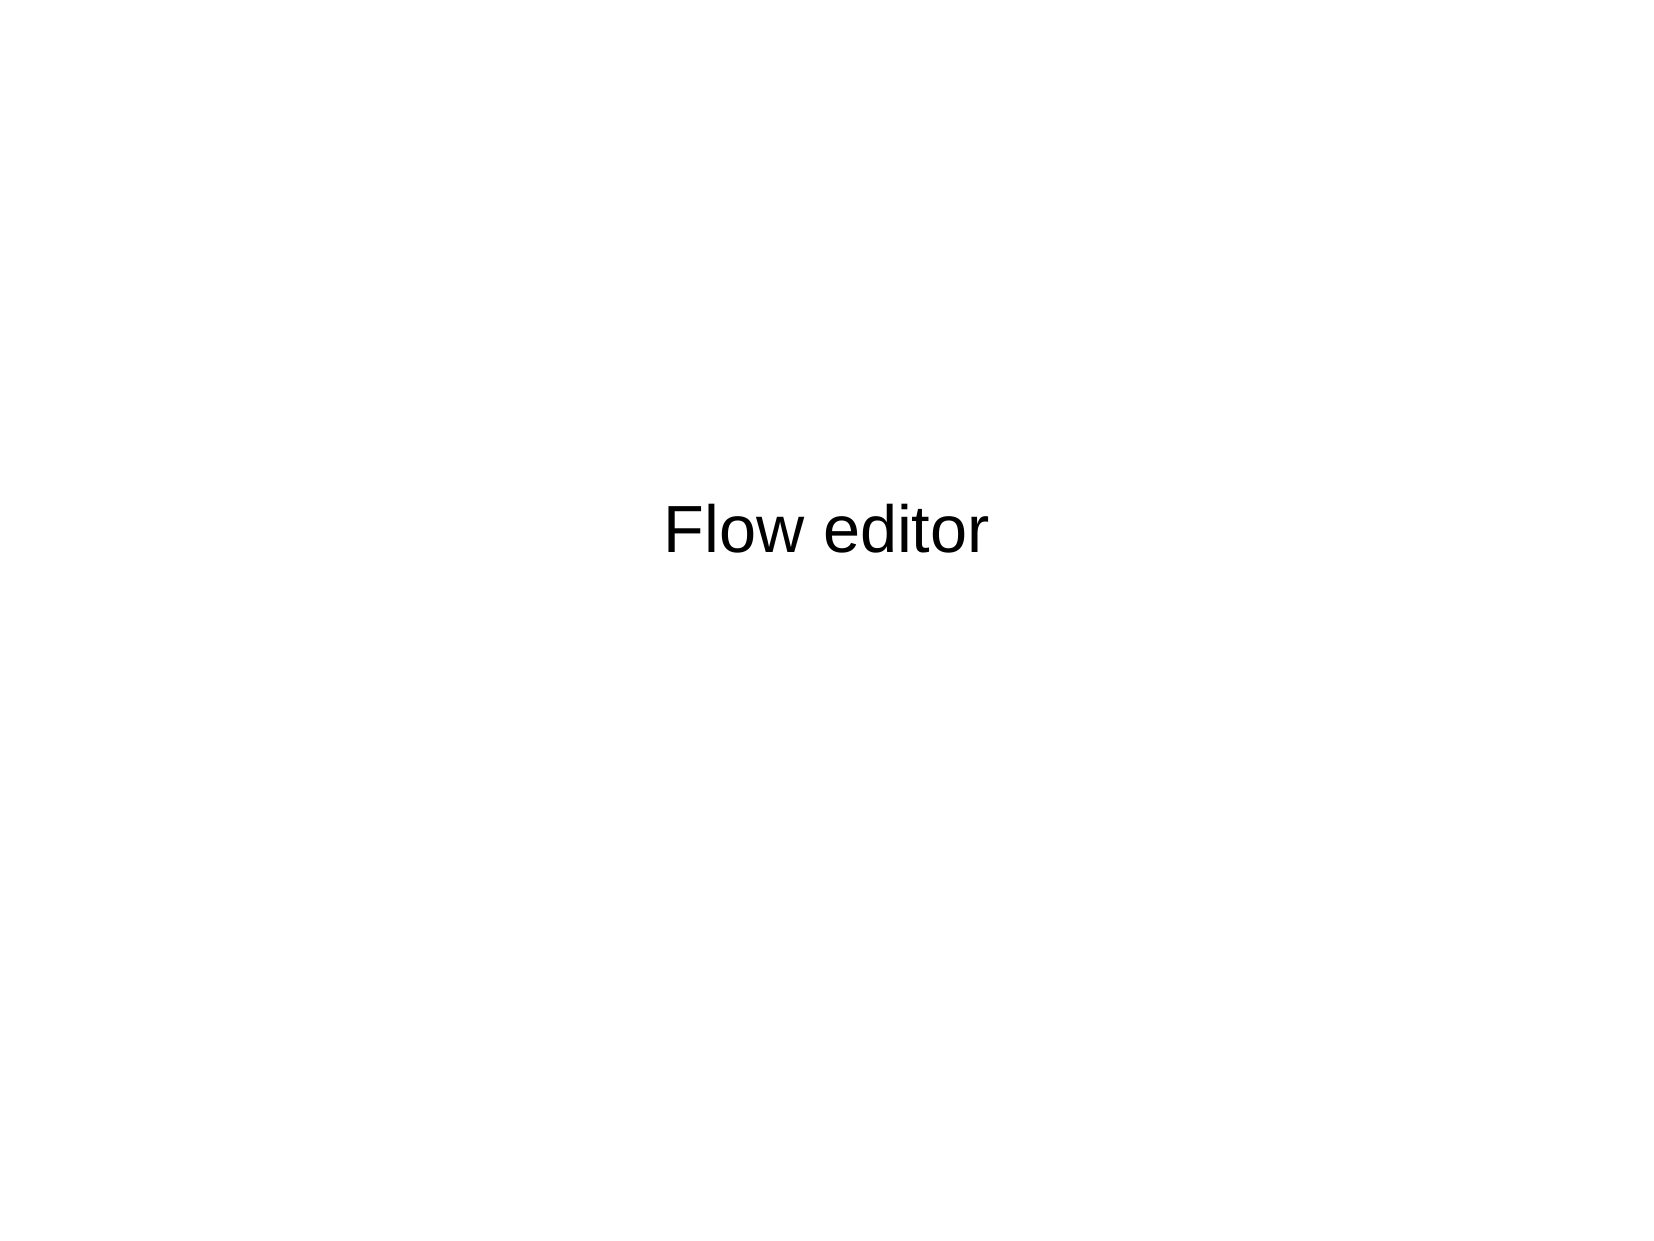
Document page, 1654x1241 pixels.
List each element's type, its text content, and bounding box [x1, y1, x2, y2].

subtitle Flow editor [82, 49, 1571, 1010]
